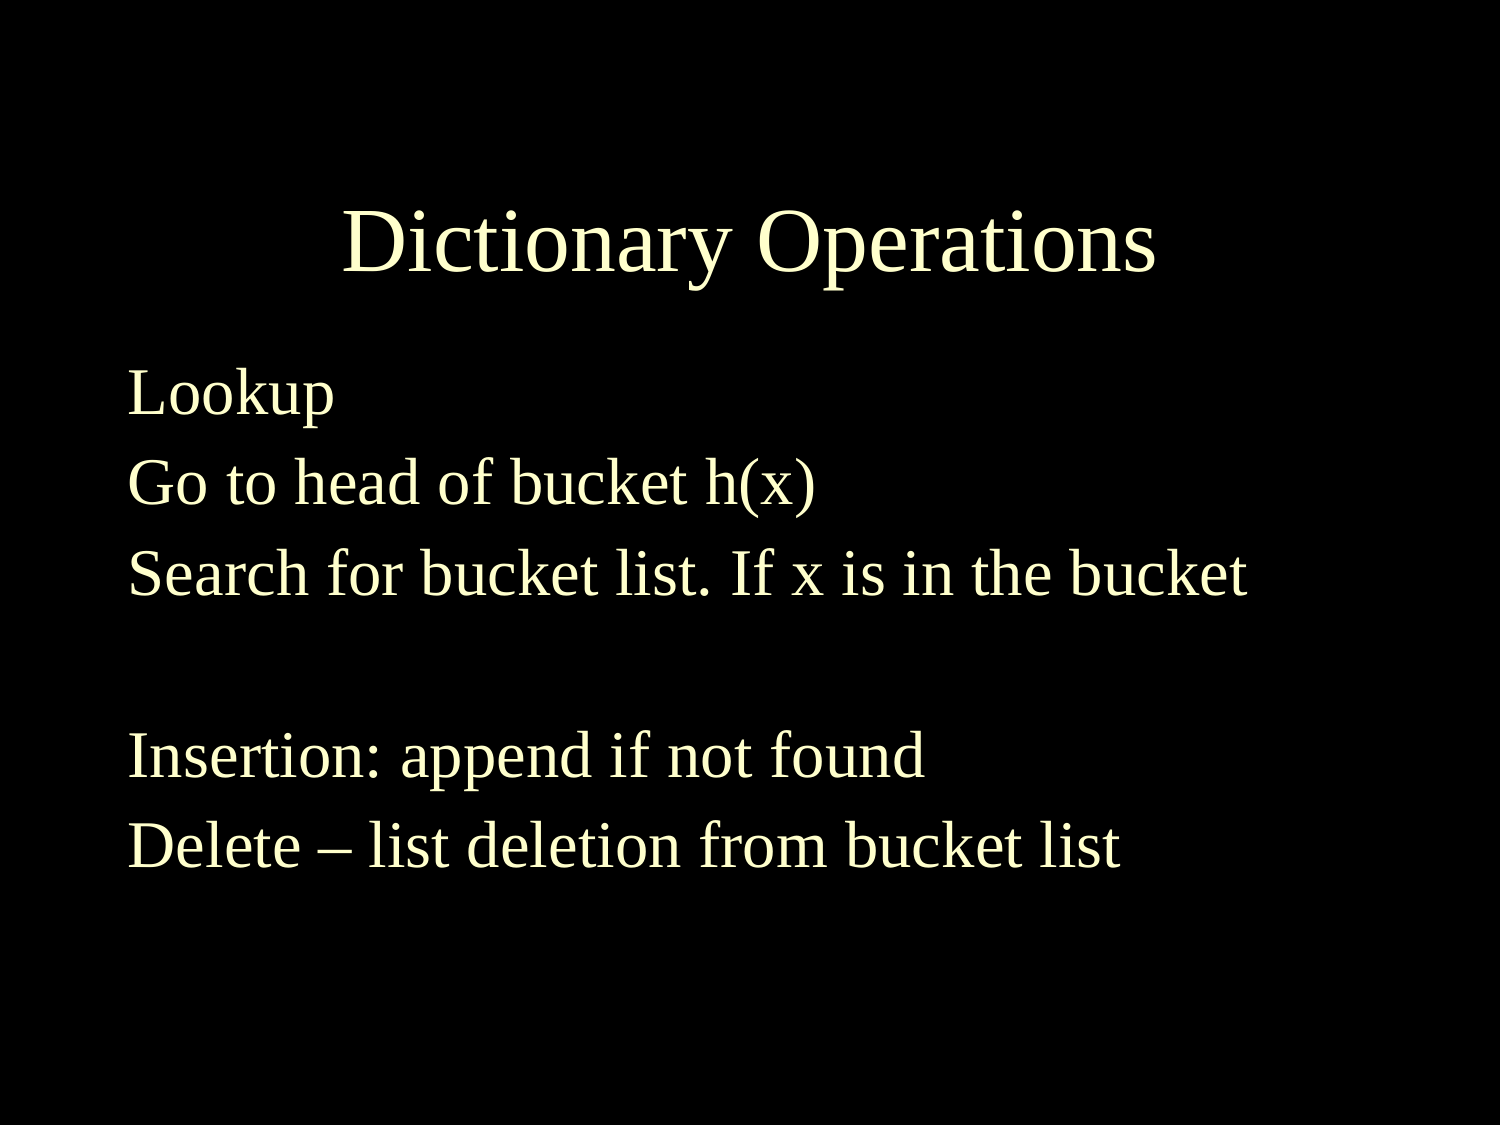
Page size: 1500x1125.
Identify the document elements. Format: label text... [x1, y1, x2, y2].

list Lookup Go to head of bucket h(x) Search for bucket list. If x is in the bucket Insertion: append if not found Delete – list deletion from bucket list [112, 347, 1482, 1026]
title Dictionary Operations [22, 145, 1480, 336]
